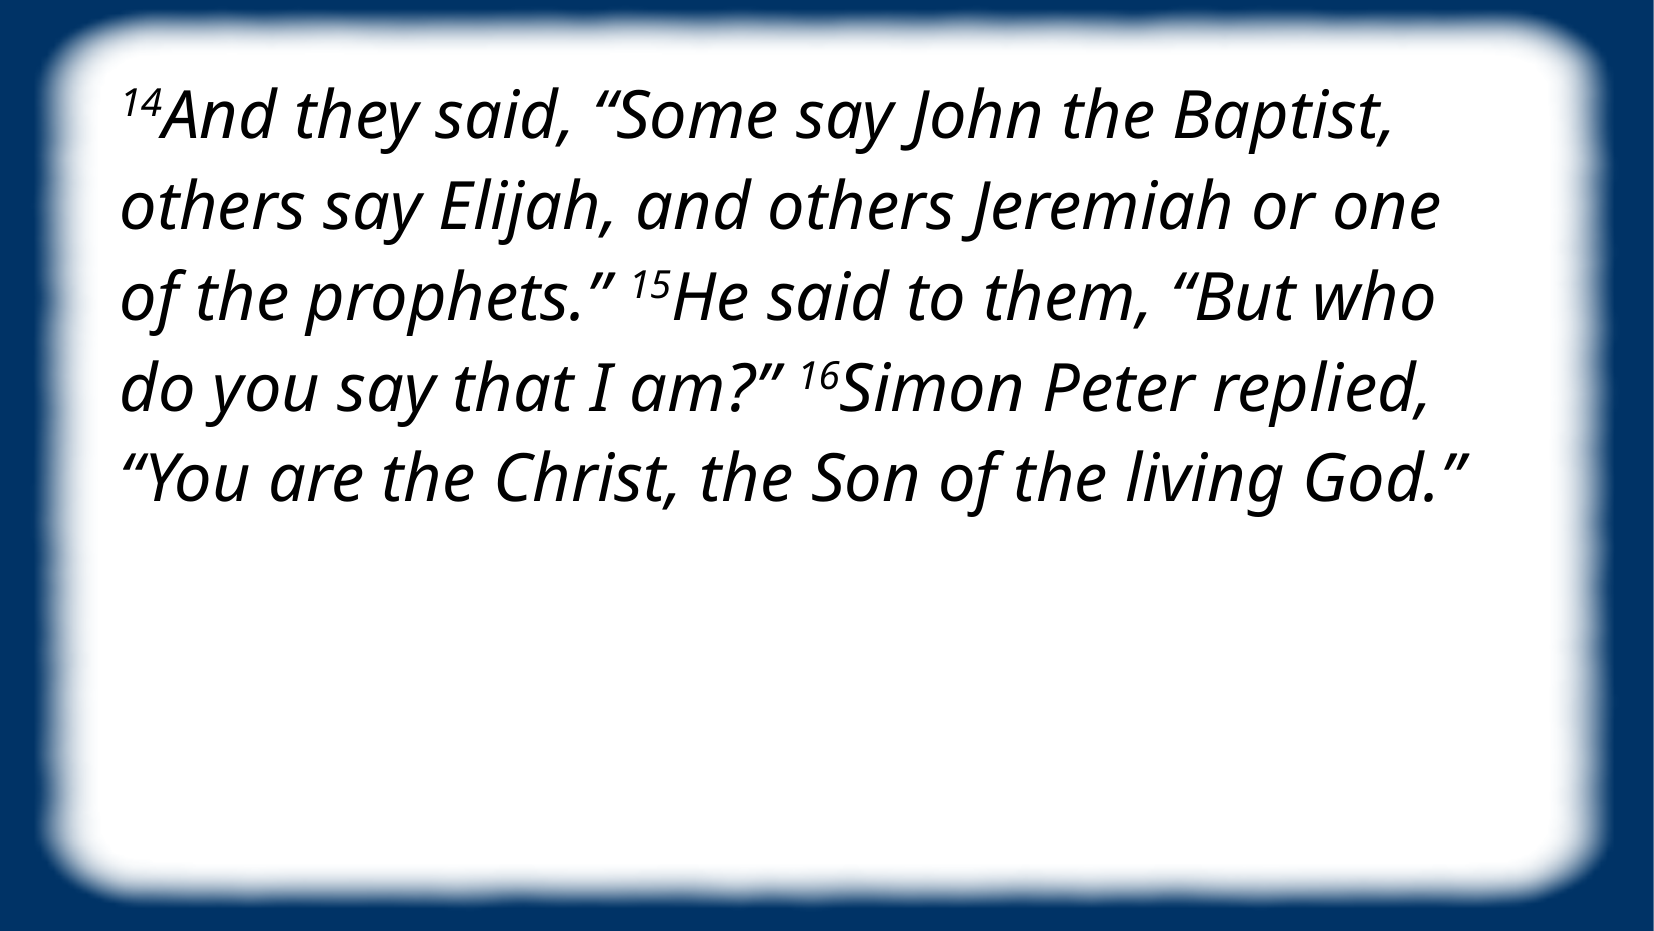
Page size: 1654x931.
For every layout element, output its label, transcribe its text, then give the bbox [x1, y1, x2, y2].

text_box 14And they said, “Some say John the Baptist, others say Elijah, and others Jeremiah or one of the prophets.” 15He said to them, “But who do you say that I am?” 16Simon Peter replied, “You are the Christ, the Son of the living God.” [105, 60, 1531, 541]
picture [0, 0, 1654, 931]
